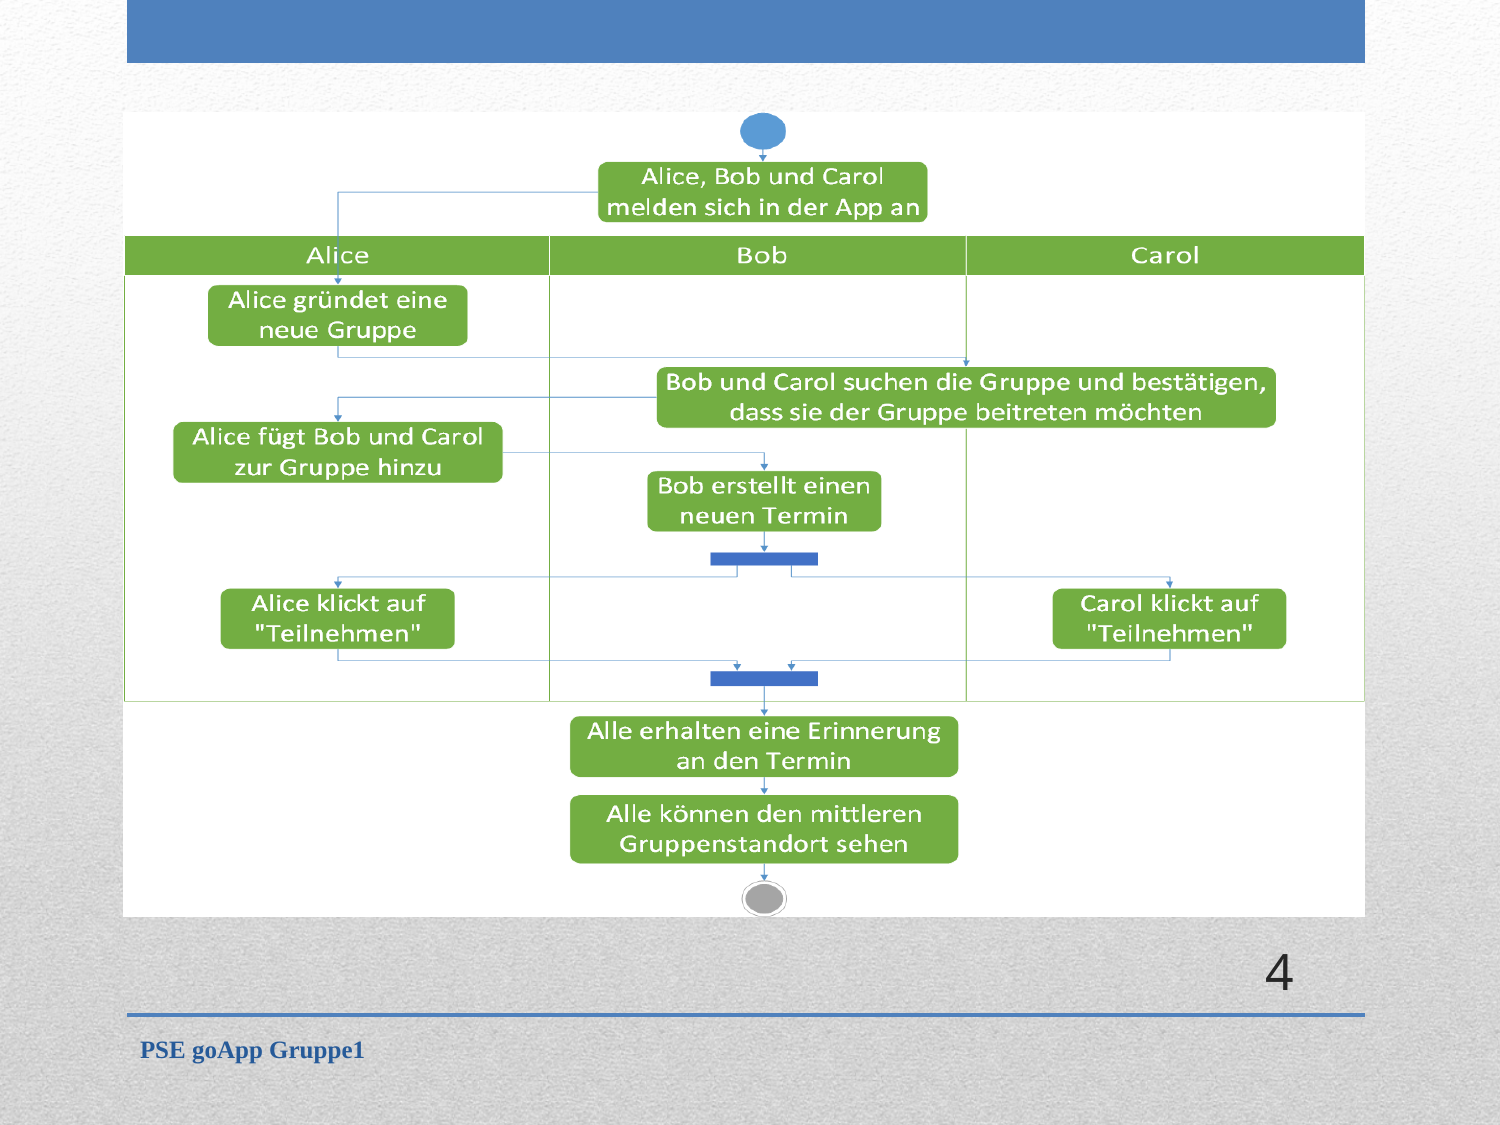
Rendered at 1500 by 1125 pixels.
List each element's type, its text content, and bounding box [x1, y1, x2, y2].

picture [123, 112, 1365, 917]
text_box PSE goApp Gruppe1 [125, 1018, 925, 1079]
text_box [1250, 933, 1376, 993]
